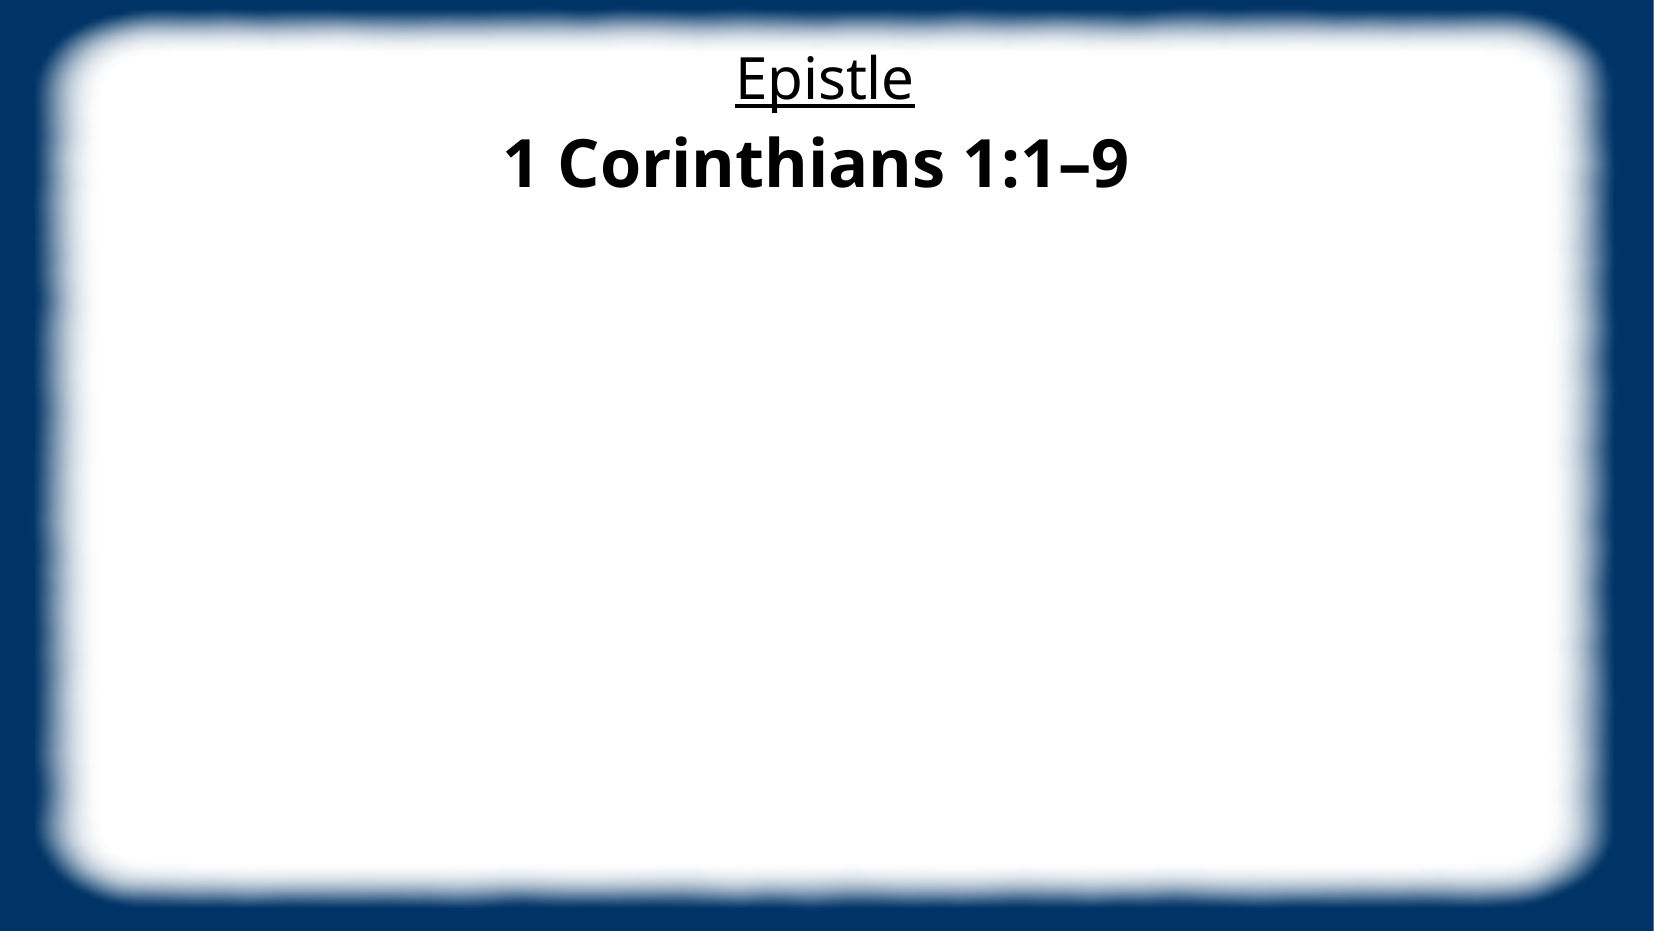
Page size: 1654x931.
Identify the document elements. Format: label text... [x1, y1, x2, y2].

text_box Epistle 1 Corinthians 1:1–9 [105, 30, 1546, 211]
picture [0, 0, 1654, 931]
